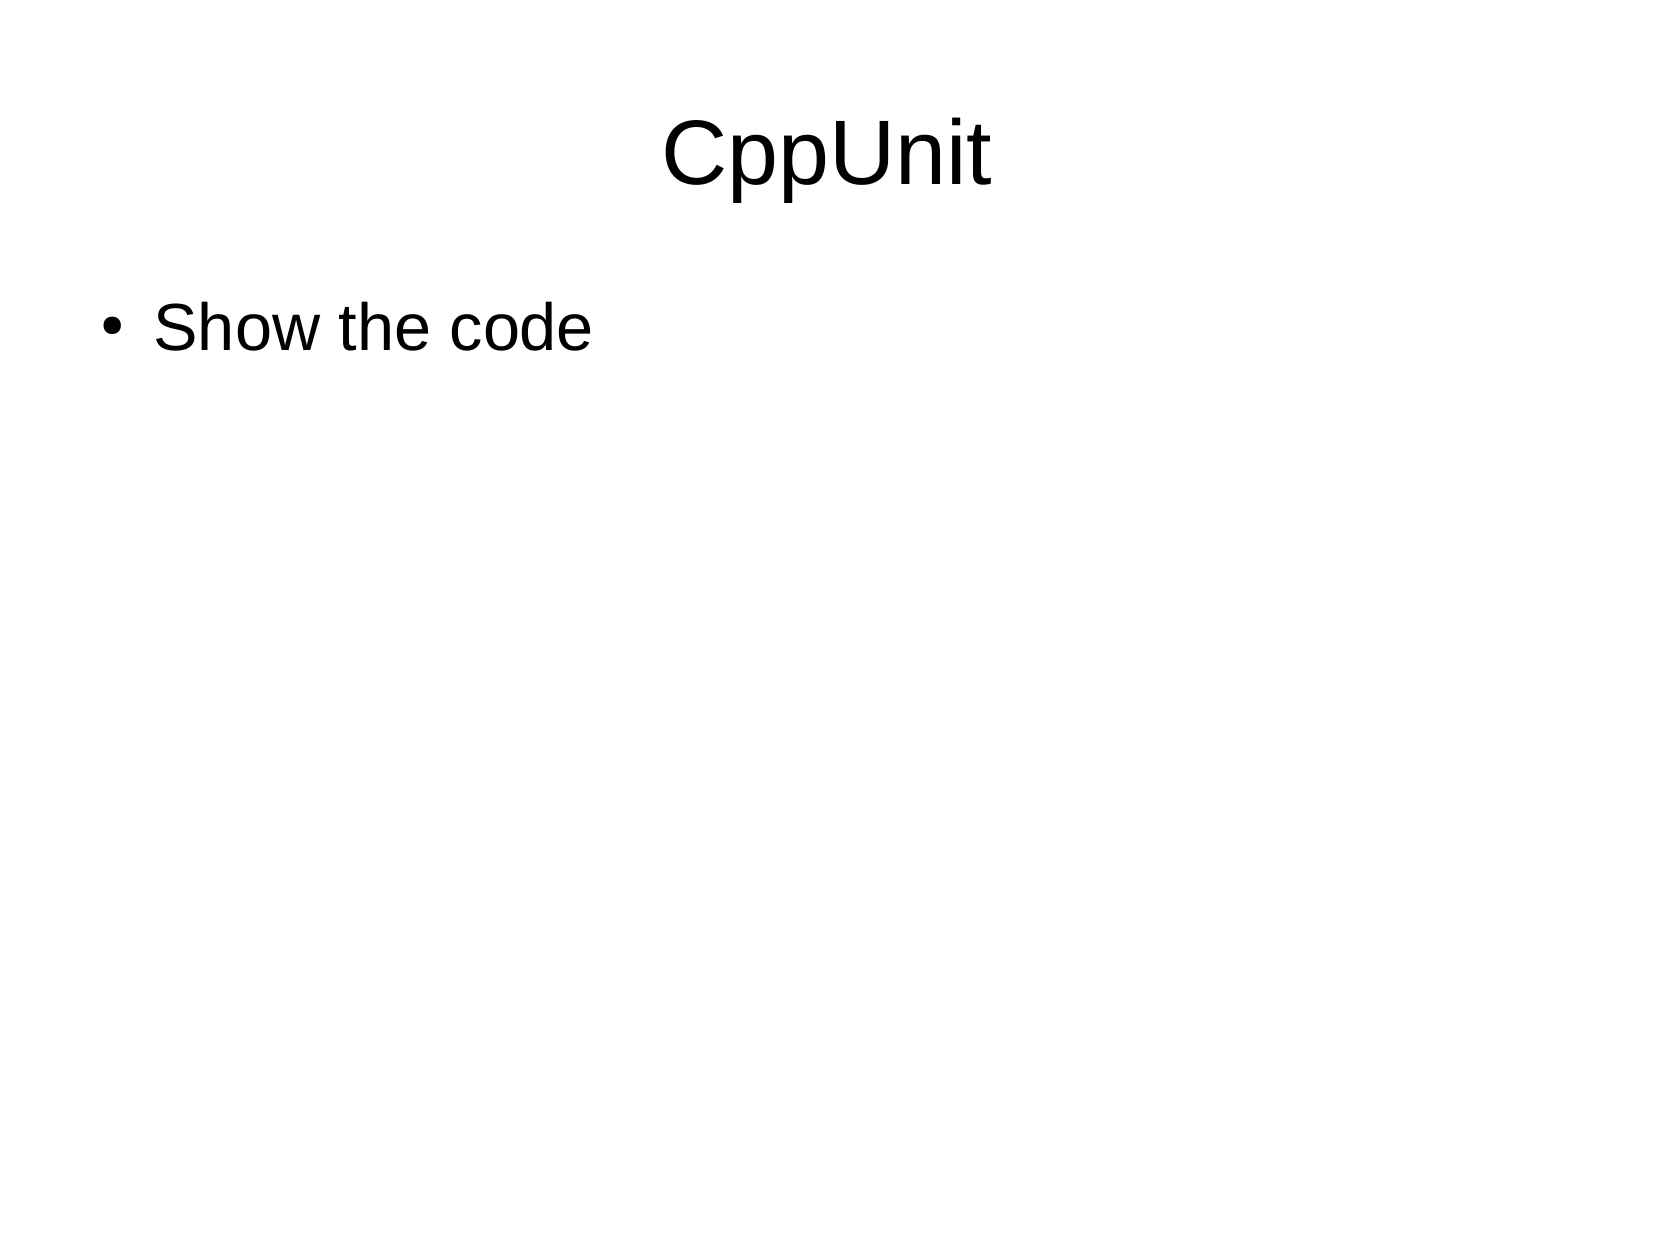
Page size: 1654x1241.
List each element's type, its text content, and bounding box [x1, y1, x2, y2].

list Show the code [82, 290, 1571, 1010]
title CppUnit [82, 49, 1571, 257]
